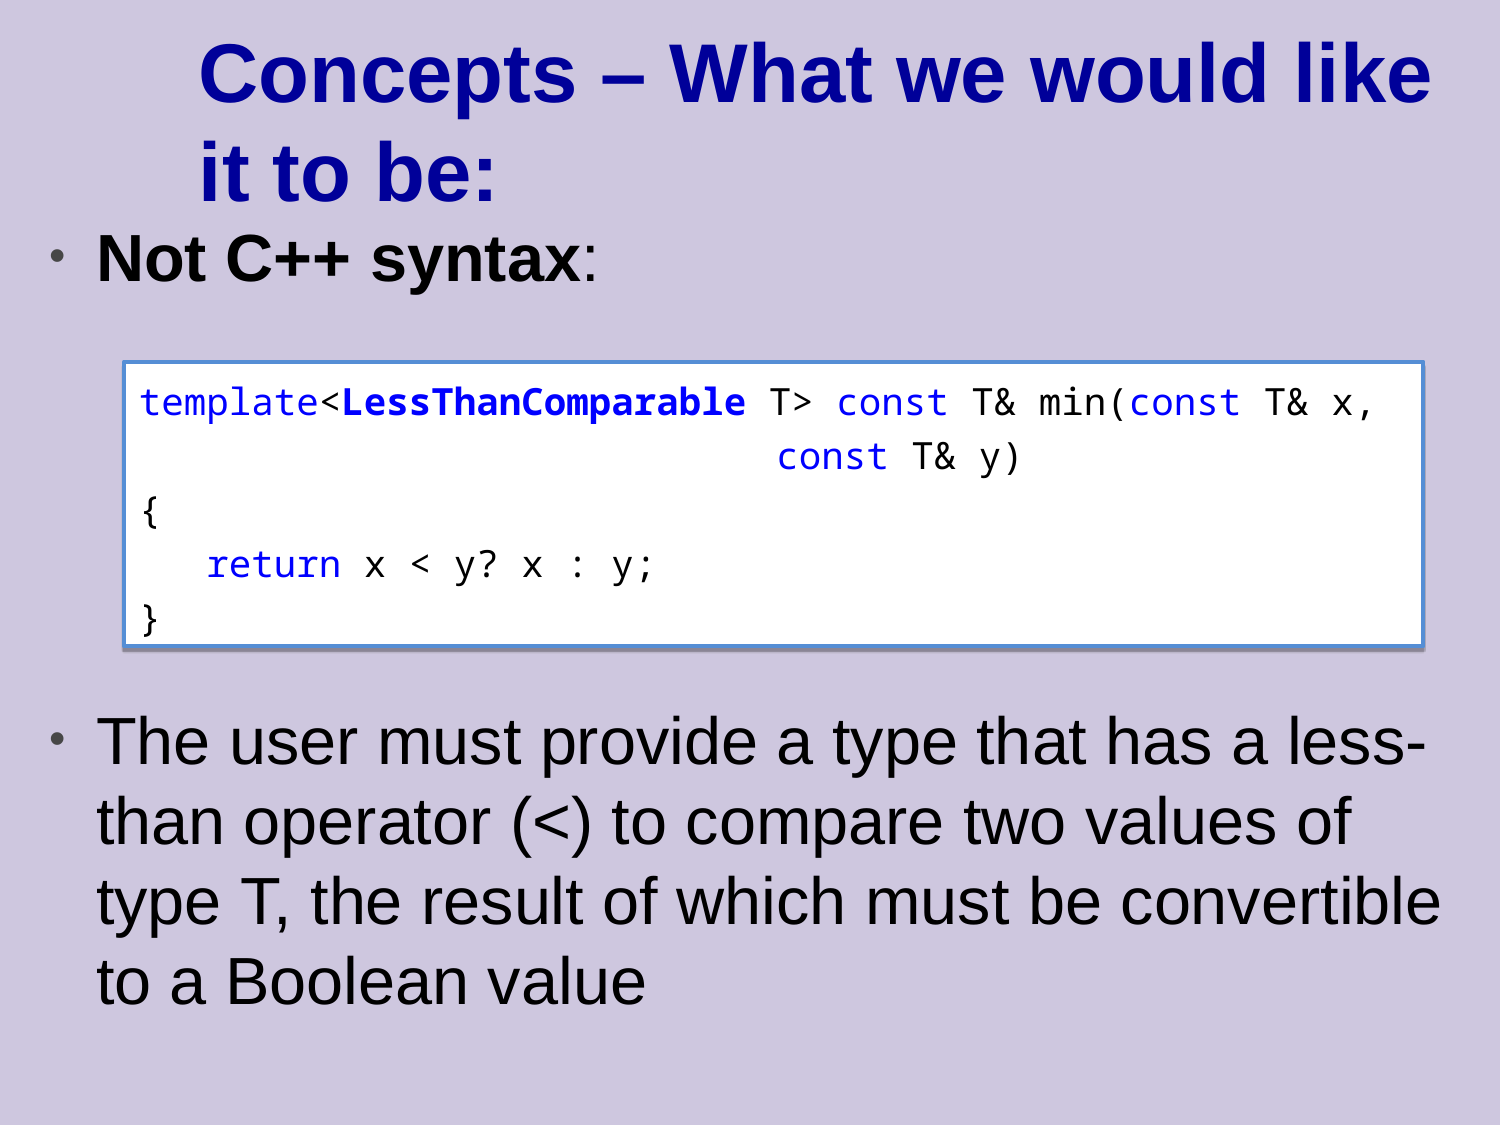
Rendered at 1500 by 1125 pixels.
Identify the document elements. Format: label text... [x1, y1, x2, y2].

list Not C++ syntax: The user must provide a type that has a less-than operator (<) to compare two values of type T, the result of which must be convertible to a Boolean value [49, 215, 1468, 1054]
text_box template<LessThanComparable T> const T& min(const T& x, const T& y) { return x < y? x : y; } [123, 361, 1424, 647]
title Concepts – What we would like it to be: [198, 11, 1468, 215]
